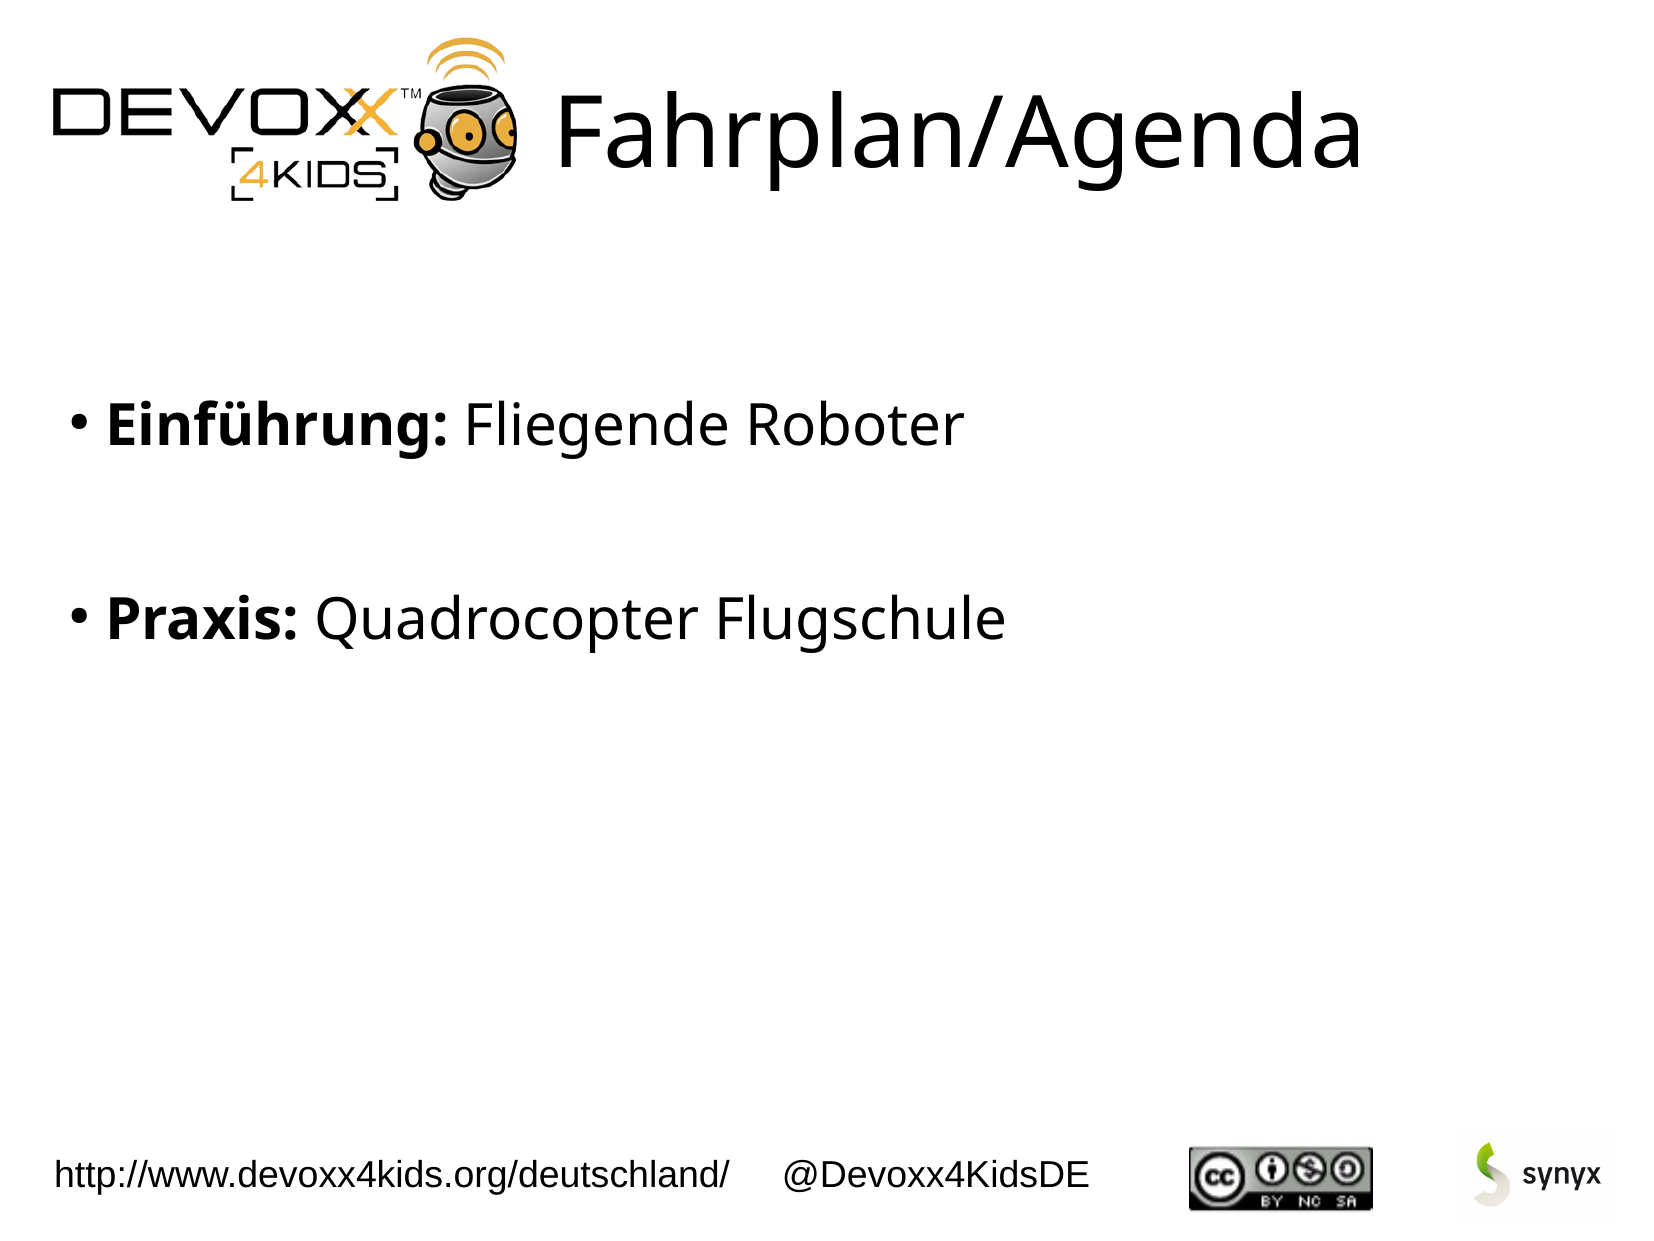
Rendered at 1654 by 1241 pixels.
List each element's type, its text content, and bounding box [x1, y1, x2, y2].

picture [1189, 1146, 1373, 1213]
title Fahrplan/Agenda [537, 60, 1595, 302]
picture [53, 37, 517, 201]
text_box Einführung: Fliegende Roboter Praxis: Quadrocopter Flugschule [69, 243, 1589, 895]
picture [1455, 1128, 1616, 1223]
